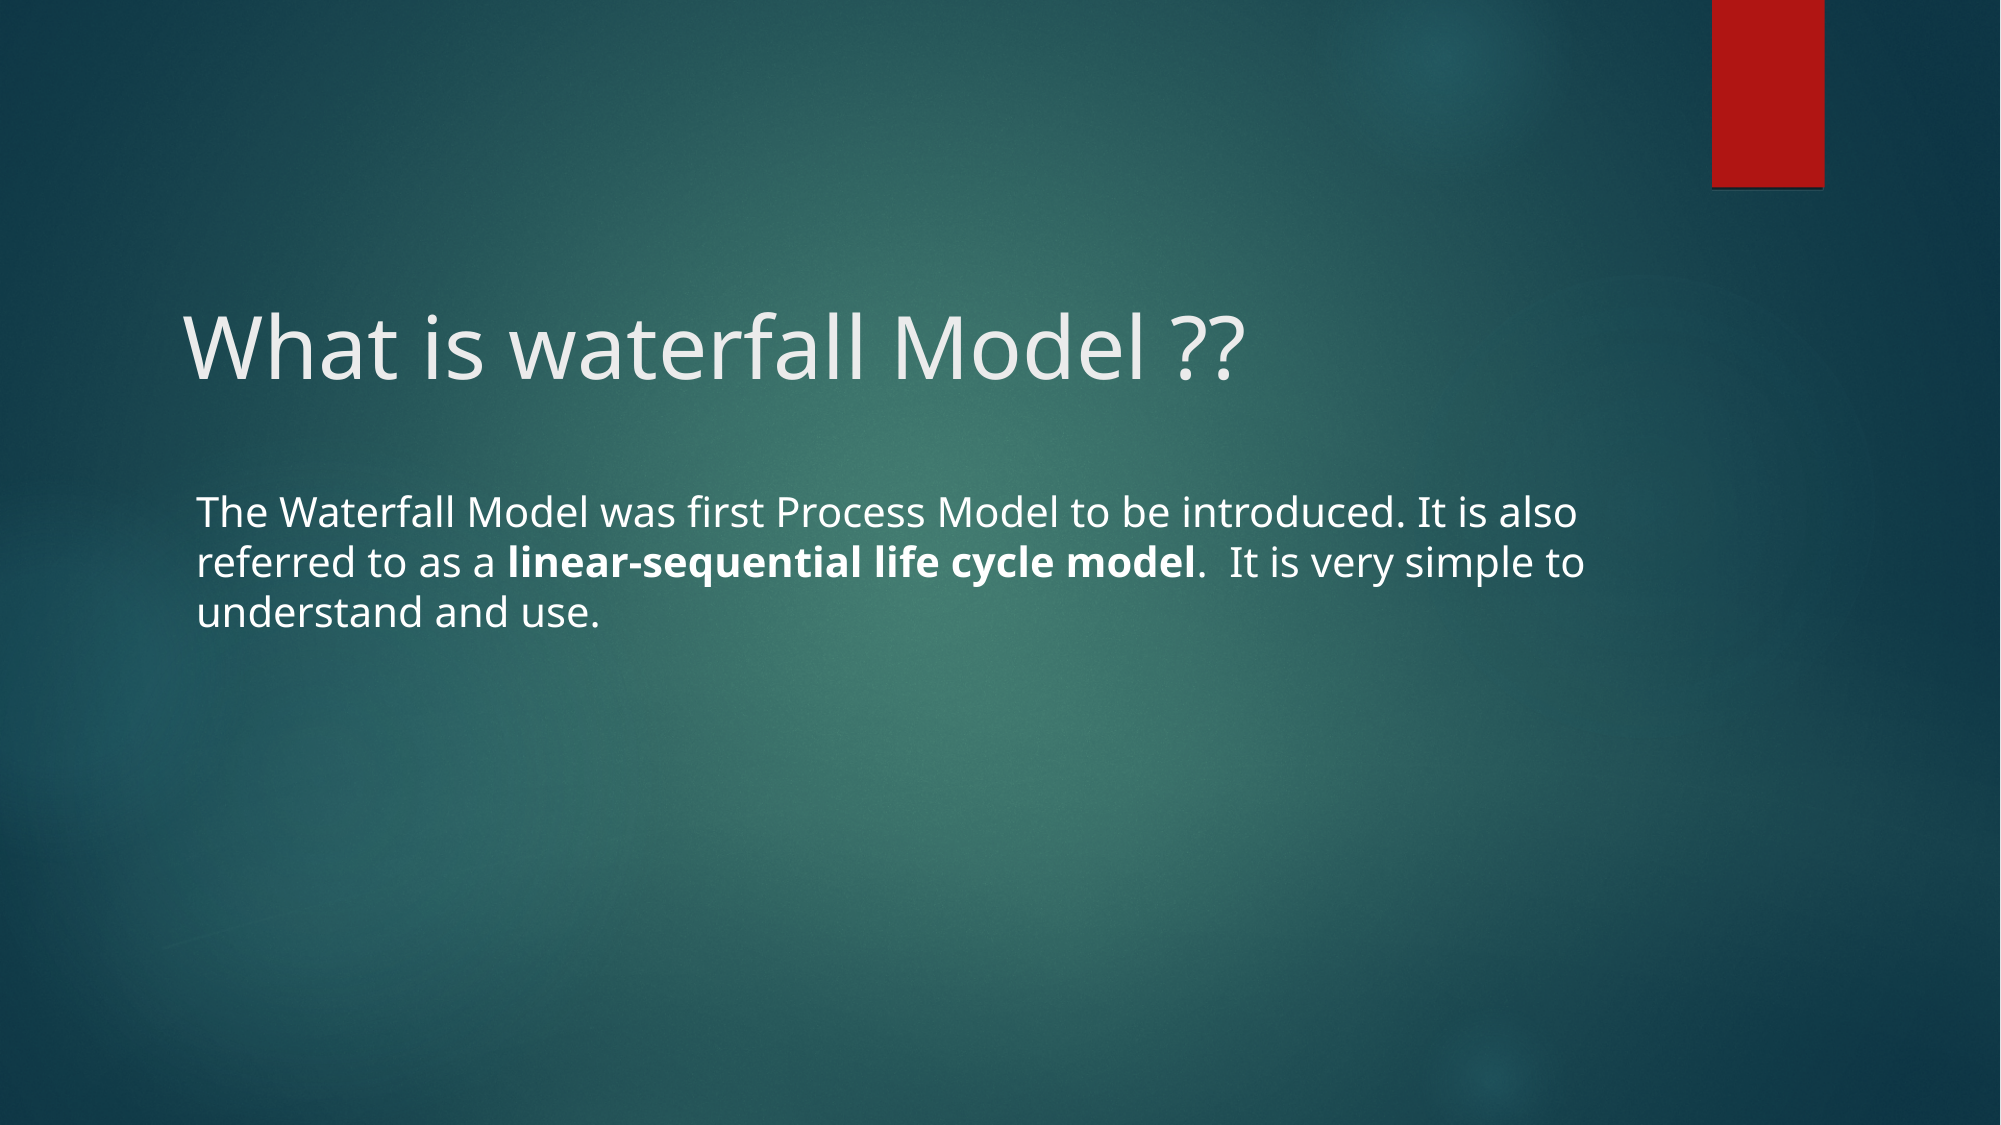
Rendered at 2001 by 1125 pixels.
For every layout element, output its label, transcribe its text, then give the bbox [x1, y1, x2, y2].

picture [0, 0, 2001, 1125]
list The Waterfall Model was first Process Model to be introduced. It is also referred to as a linear-sequential life cycle model. It is very simple to understand and use. [181, 336, 1649, 1025]
title What is waterfall Model ?? [122, 74, 1649, 404]
